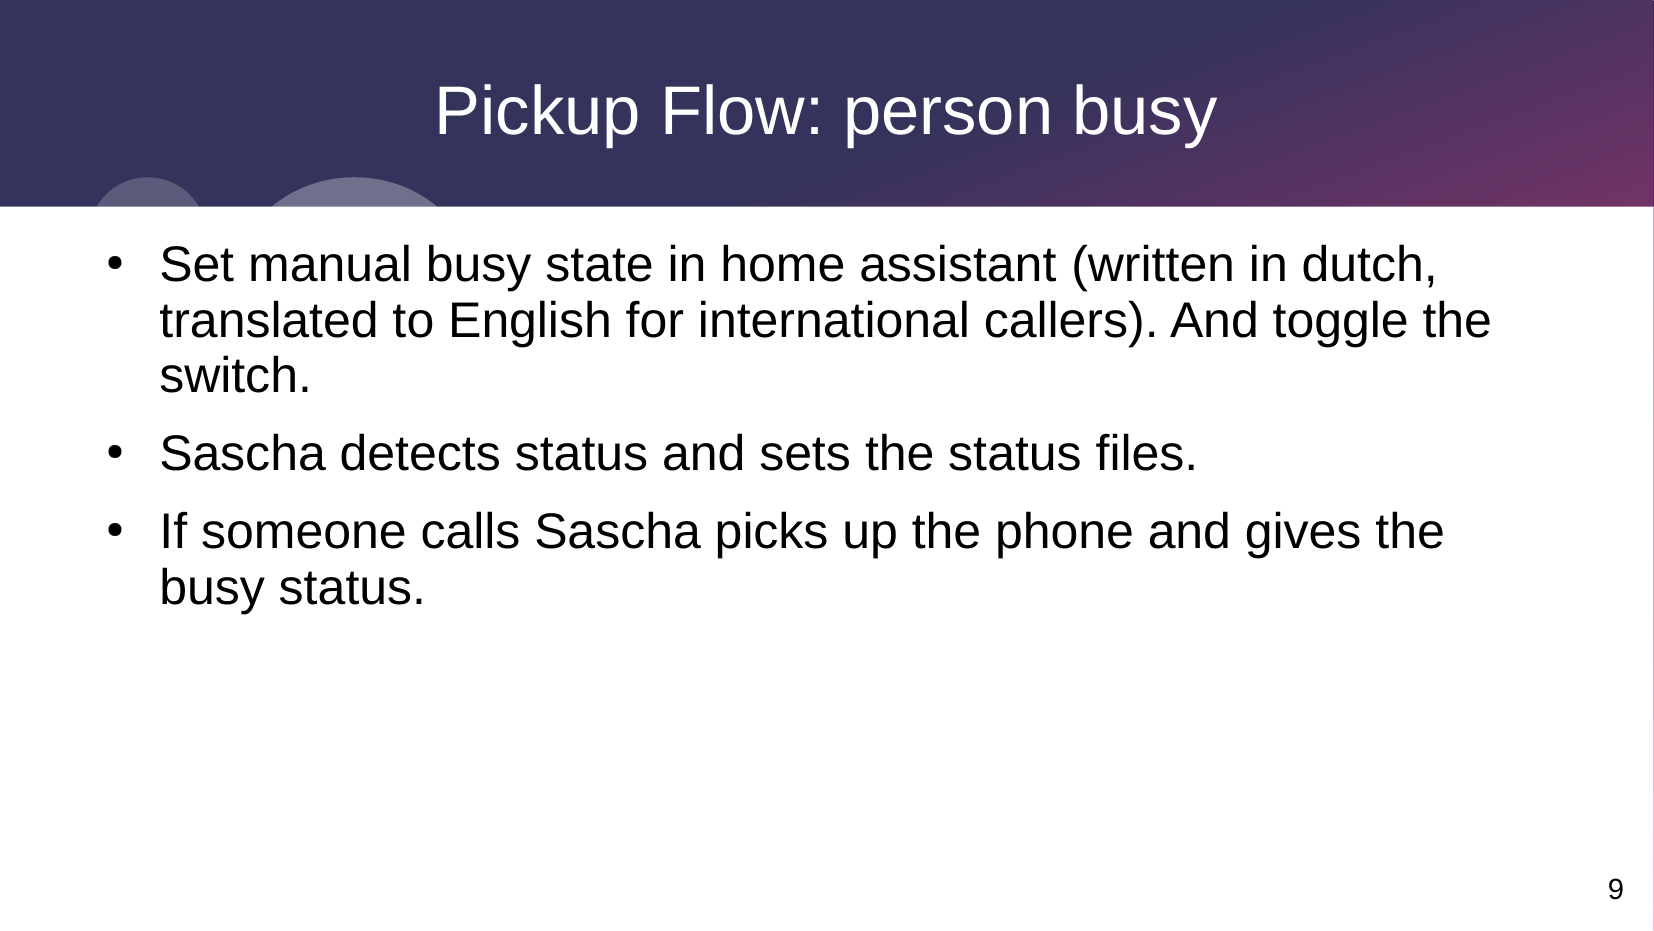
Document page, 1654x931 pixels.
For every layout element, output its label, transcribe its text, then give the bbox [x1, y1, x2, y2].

list Set manual busy state in home assistant (written in dutch, translated to English for international callers). And toggle the switch. Sascha detects status and sets the status files. If someone calls Sascha picks up the phone and gives the busy status. [88, 236, 1565, 827]
title Pickup Flow: person busy [88, 29, 1565, 192]
